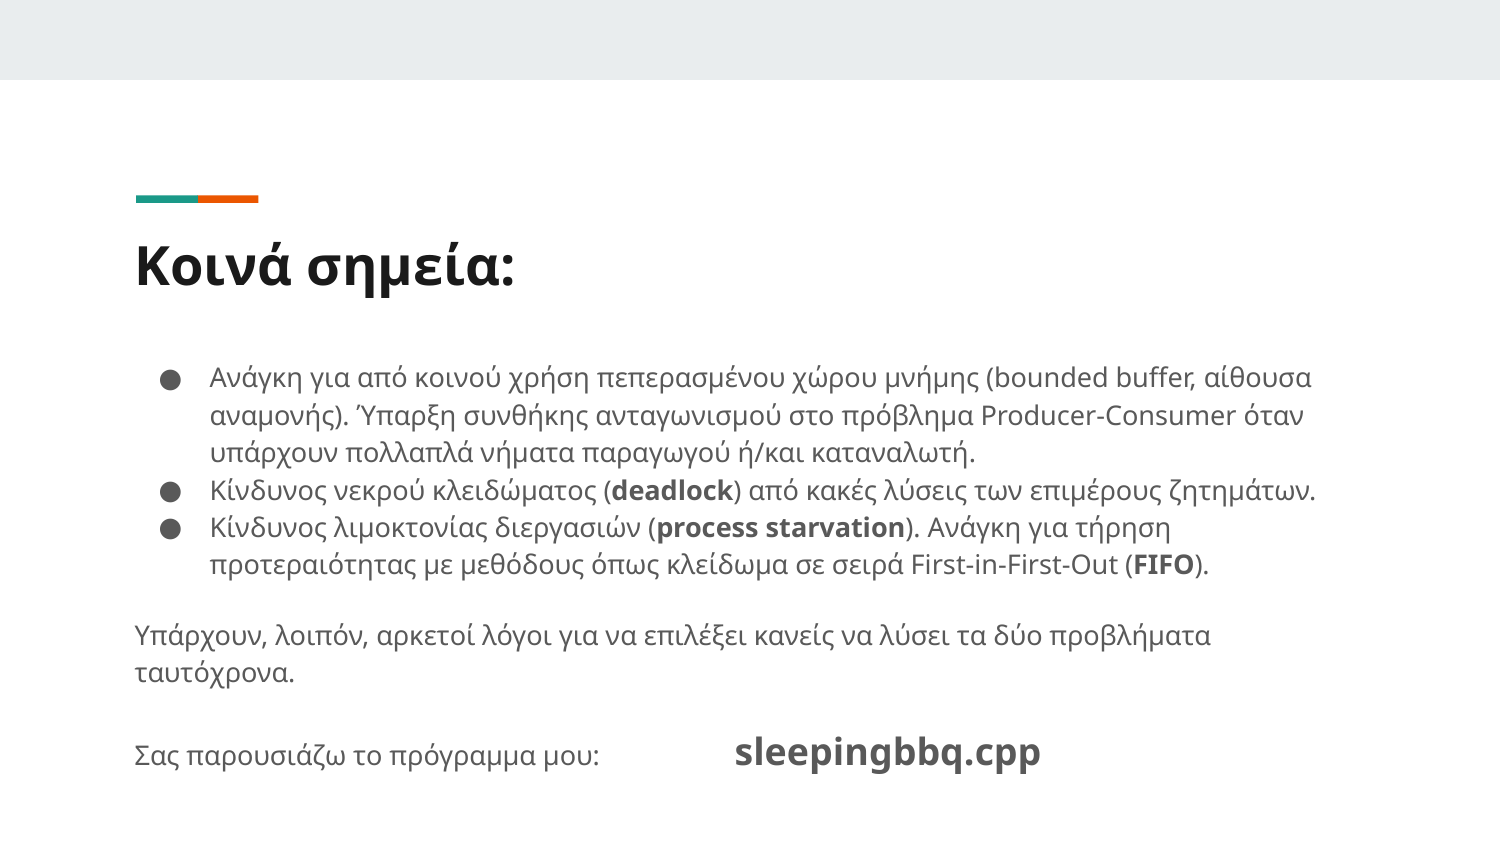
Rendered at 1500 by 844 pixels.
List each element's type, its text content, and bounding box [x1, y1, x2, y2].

list Ανάγκη για από κοινού χρήση πεπερασμένου χώρου μνήμης (bounded buffer, αίθουσα αναμονής). Ύπαρξη συνθήκης ανταγωνισμού στο πρόβλημα Producer-Consumer όταν υπάρχουν πολλαπλά νήματα παραγωγού ή/και καταναλωτή. Κίνδυνος νεκρού κλειδώματος (deadlock) από κακές λύσεις των επιμέρους ζητημάτων. Κίνδυνος λιμοκτονίας διεργασιών (process starvation). Ανάγκη για τήρηση προτεραιότητας με μεθόδους όπως κλείδωμα σε σειρά First-in-First-Out (FIFO). Υπάρχουν, λοιπόν, αρκετοί λόγοι για να επιλέξει κανείς να λύσει τα δύο προβλήματα ταυτόχρονα. Σας παρουσιάζω το πρόγραμμα μου: sleepingbbq.cpp [119, 341, 1381, 712]
title Κοινά σημεία: [119, 216, 1381, 305]
